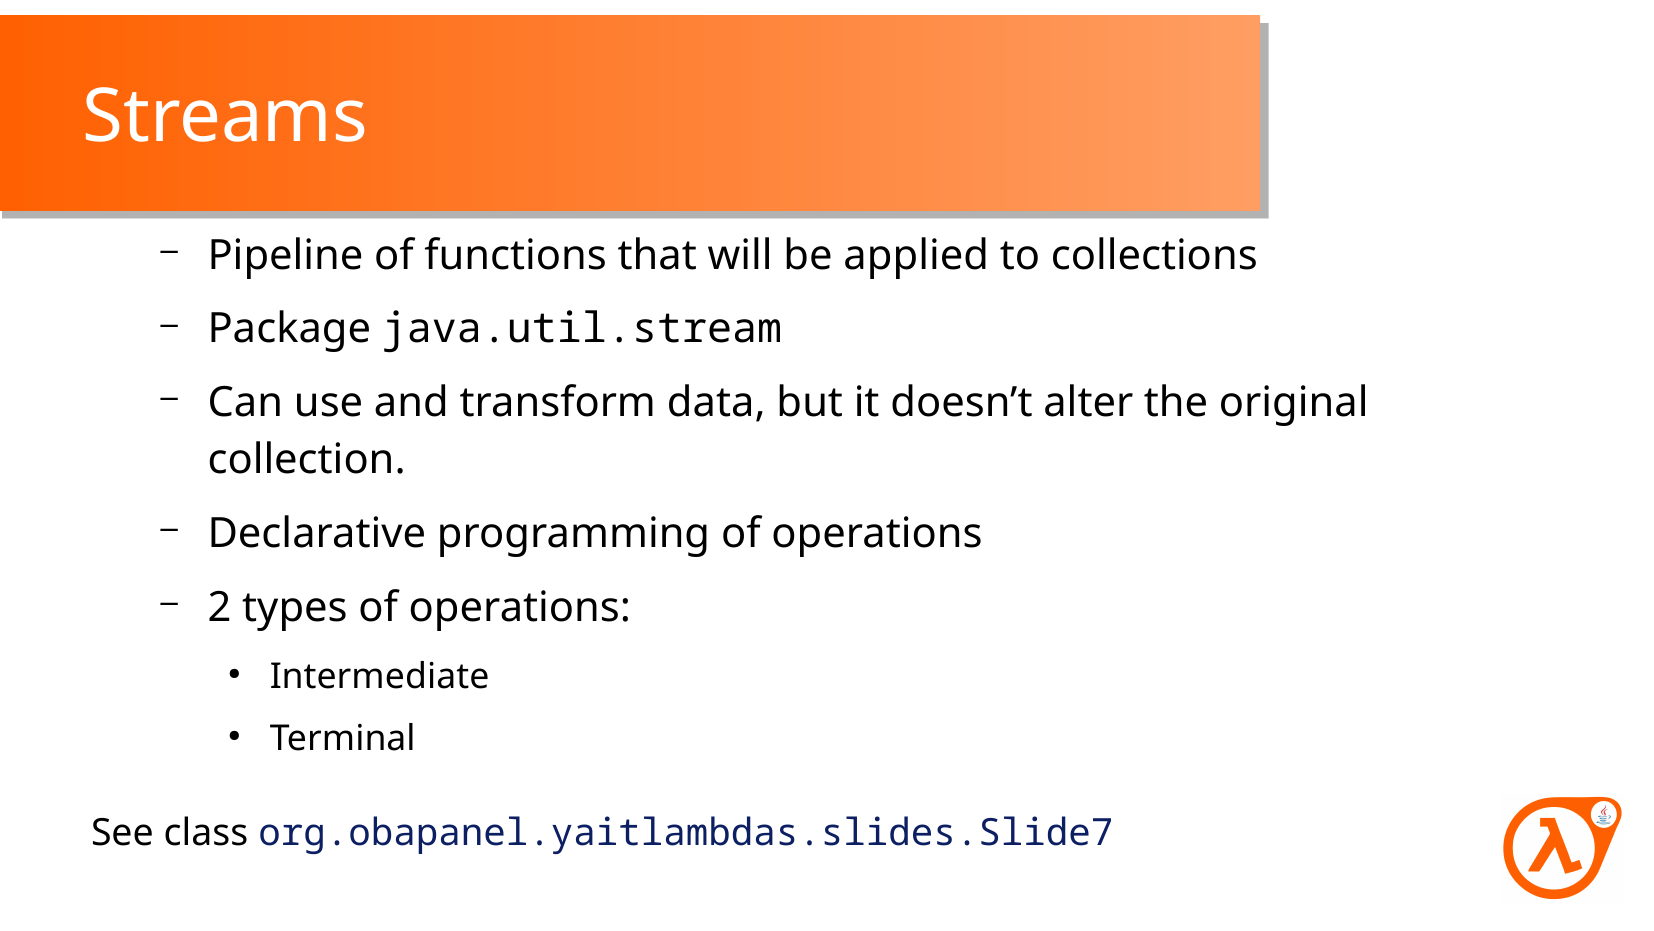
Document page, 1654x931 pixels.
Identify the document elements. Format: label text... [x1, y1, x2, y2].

text_box See class org.obapanel.yaitlambdas.slides.Slide7 [76, 798, 1111, 856]
title Streams [82, 35, 1235, 189]
picture [1500, 794, 1625, 903]
list Pipeline of functions that will be applied to collections Package java.util.stream Can use and transform data, but it doesn’t alter the original collection. Declarative programming of operations 2 types of operations: Intermediate Terminal [82, 224, 1571, 764]
